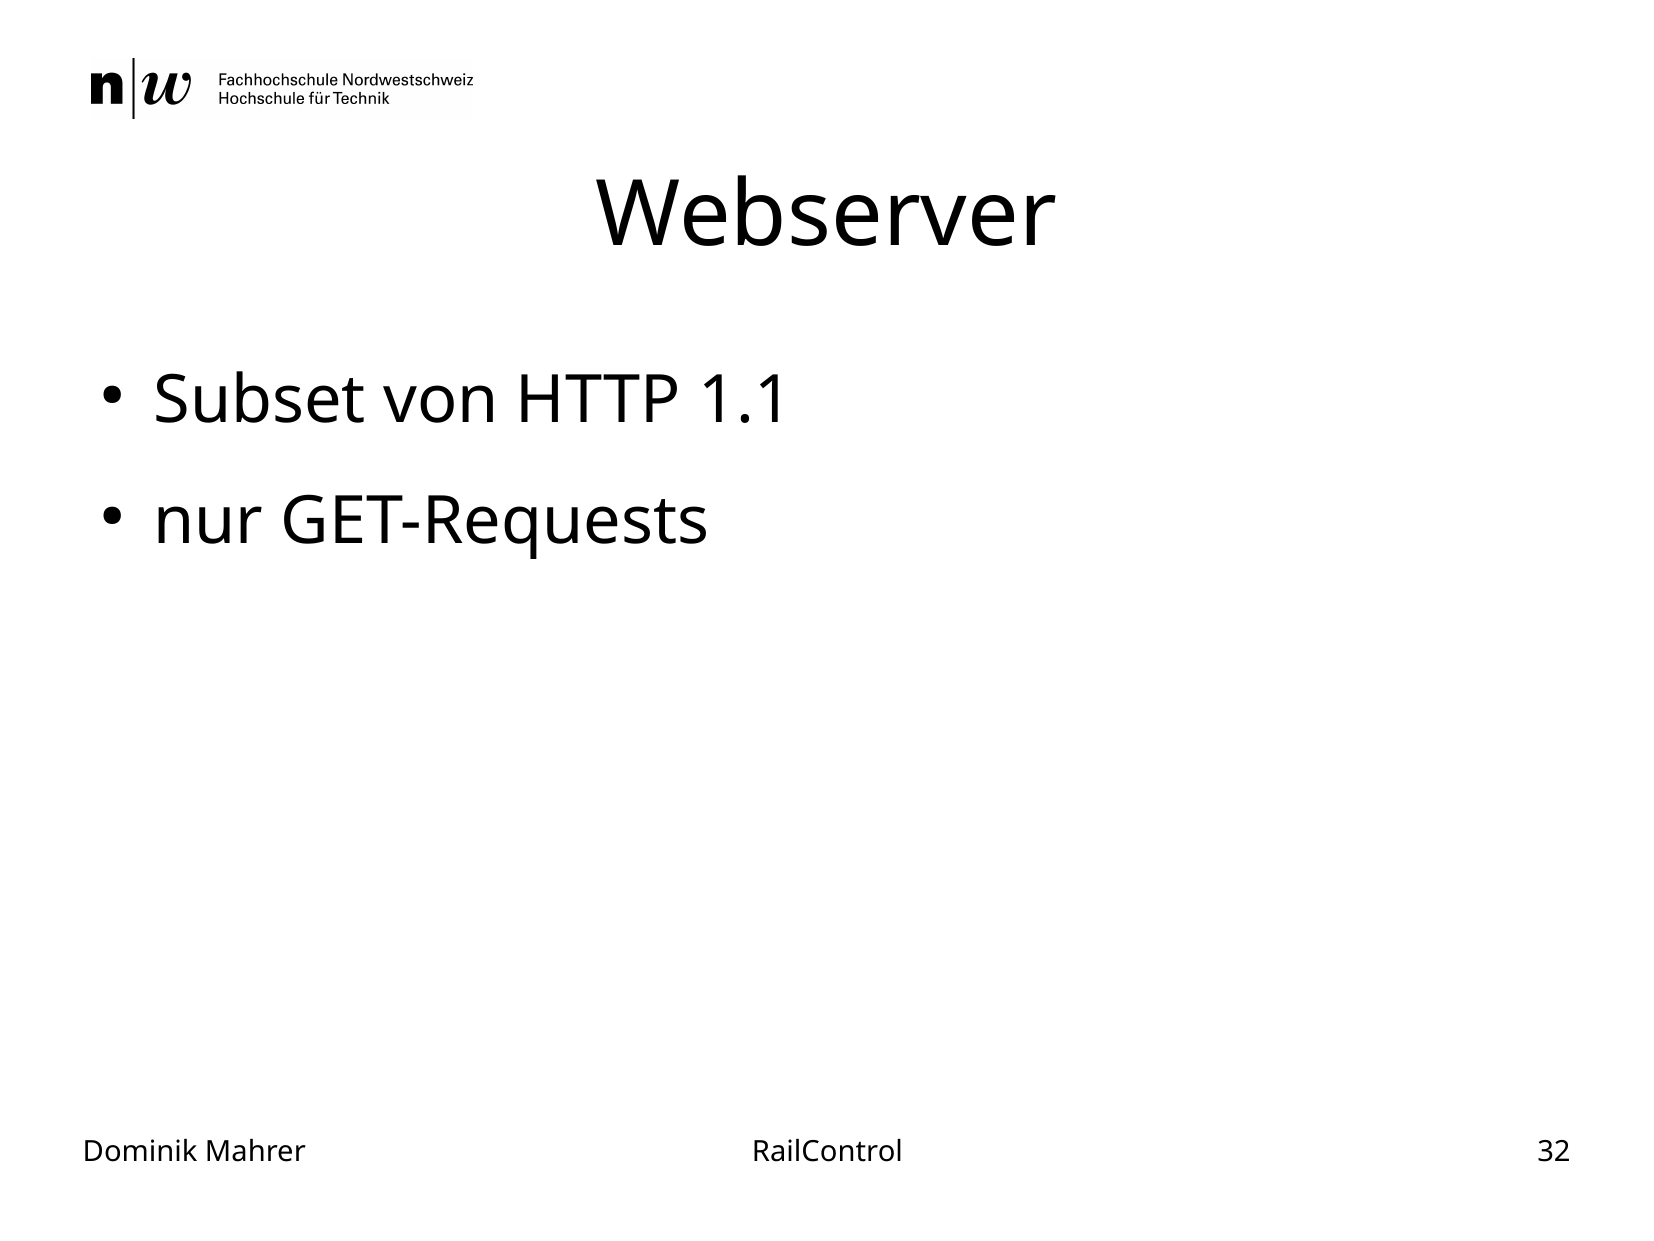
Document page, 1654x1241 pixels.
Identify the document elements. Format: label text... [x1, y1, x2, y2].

picture [91, 58, 473, 119]
title Webserver [82, 153, 1571, 267]
list Subset von HTTP 1.1 nur GET-Requests [82, 351, 1571, 1063]
